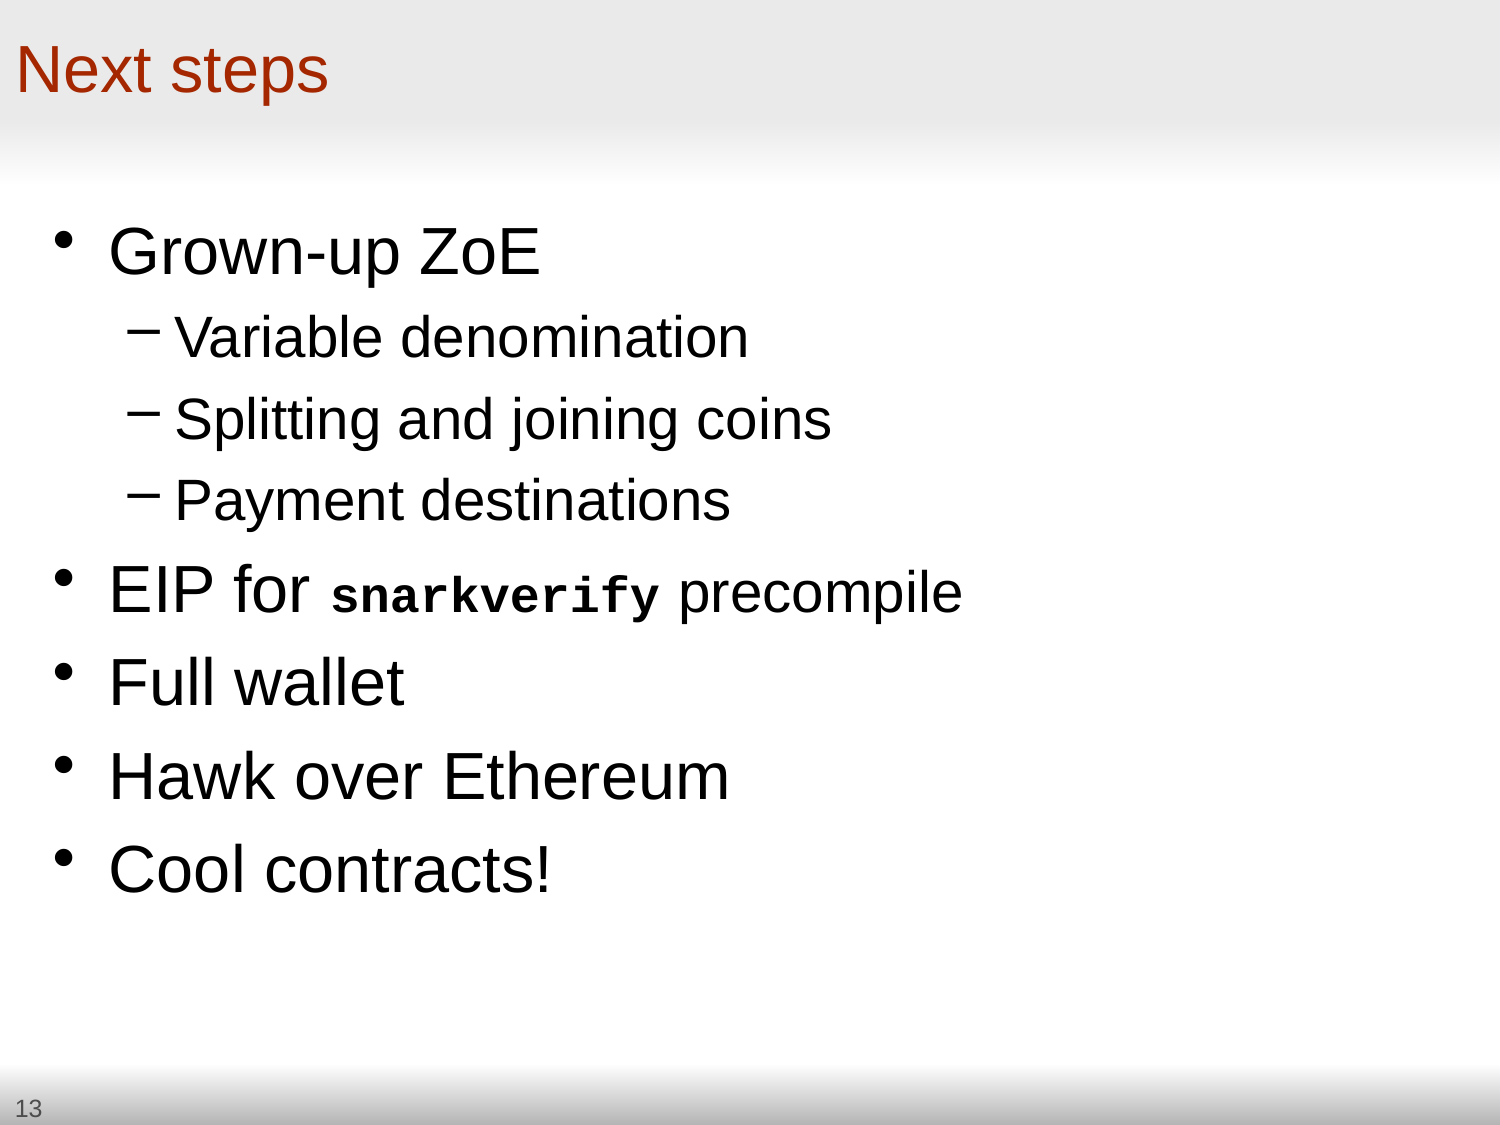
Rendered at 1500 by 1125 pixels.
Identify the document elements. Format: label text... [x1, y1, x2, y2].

list Grown-up ZoE Variable denomination Splitting and joining coins Payment destinations EIP for snarkverify precompile Full wallet Hawk over Ethereum Cool contracts! [37, 200, 1475, 1025]
title Next steps [0, 3, 1500, 141]
